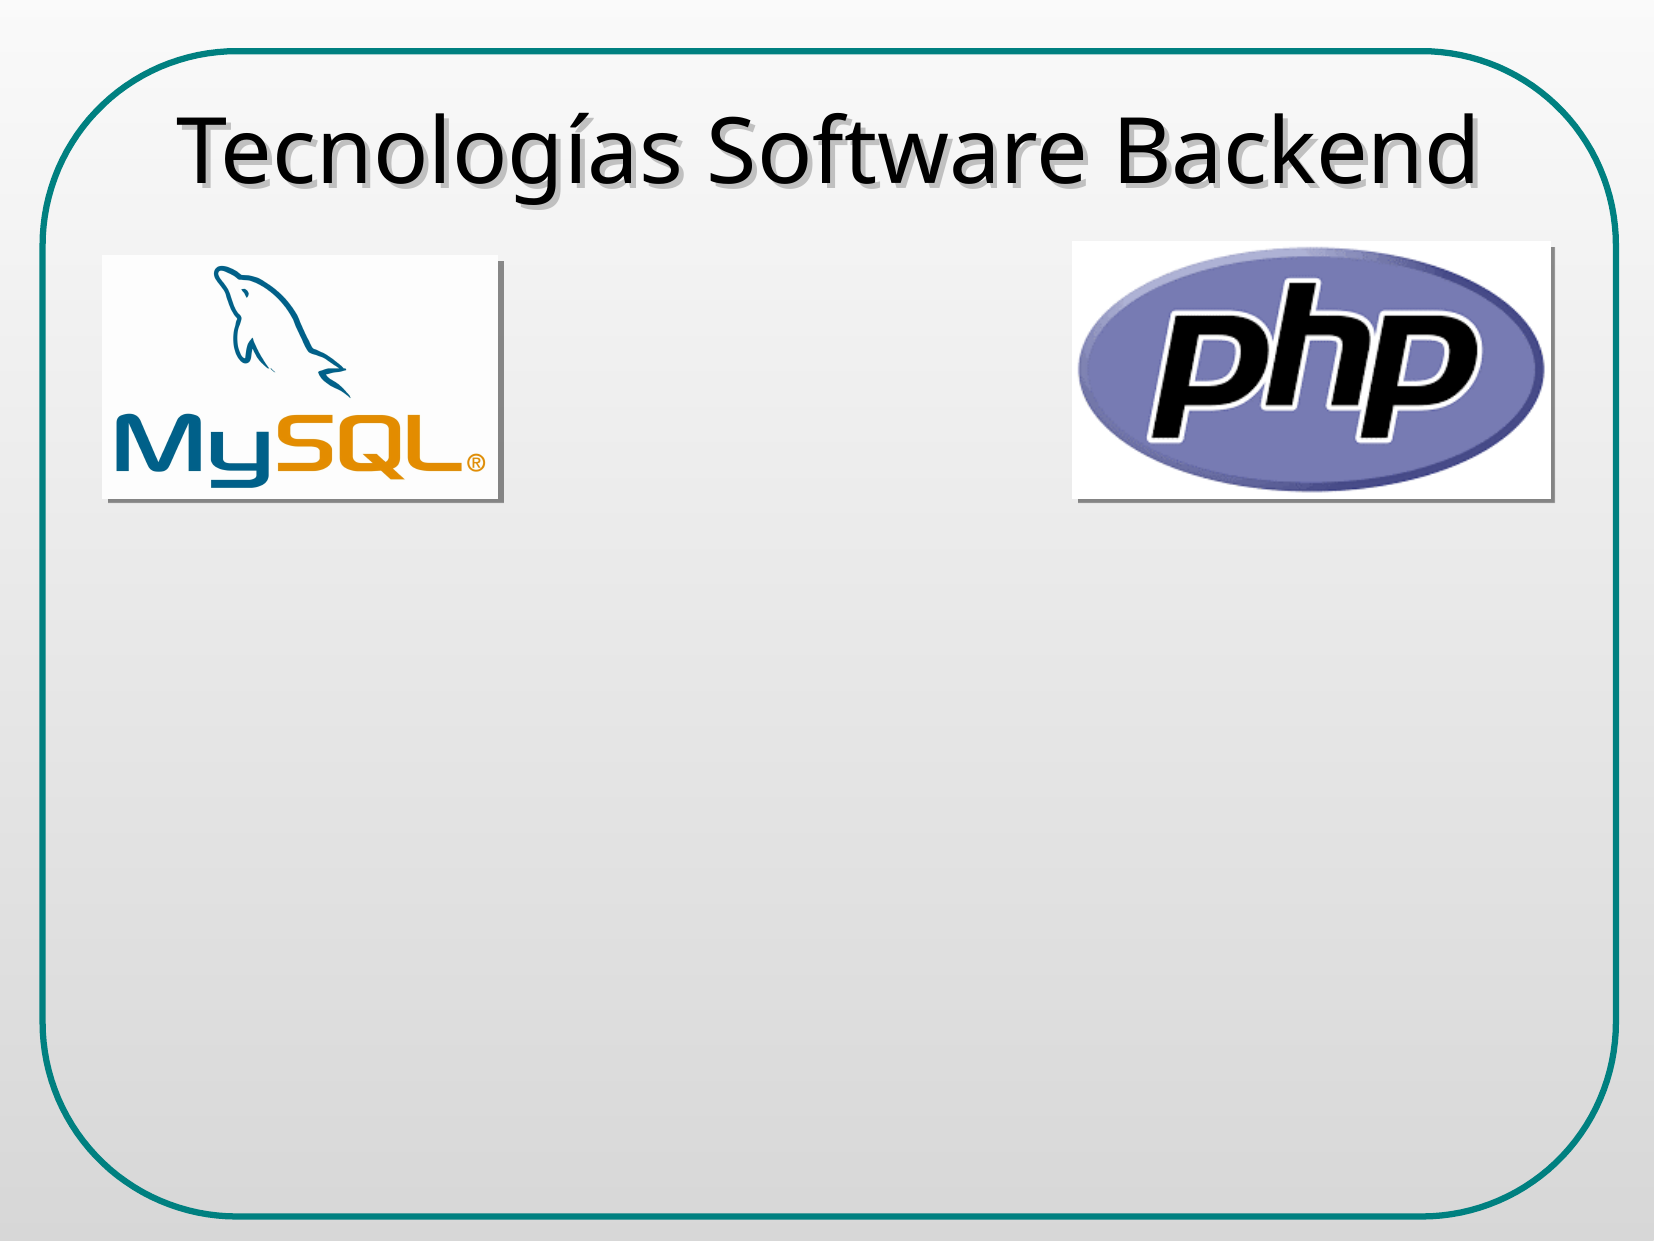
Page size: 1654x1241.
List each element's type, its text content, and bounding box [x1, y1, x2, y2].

title Tecnologías Software Backend [102, 91, 1556, 204]
picture [1072, 241, 1551, 499]
picture [102, 255, 498, 499]
